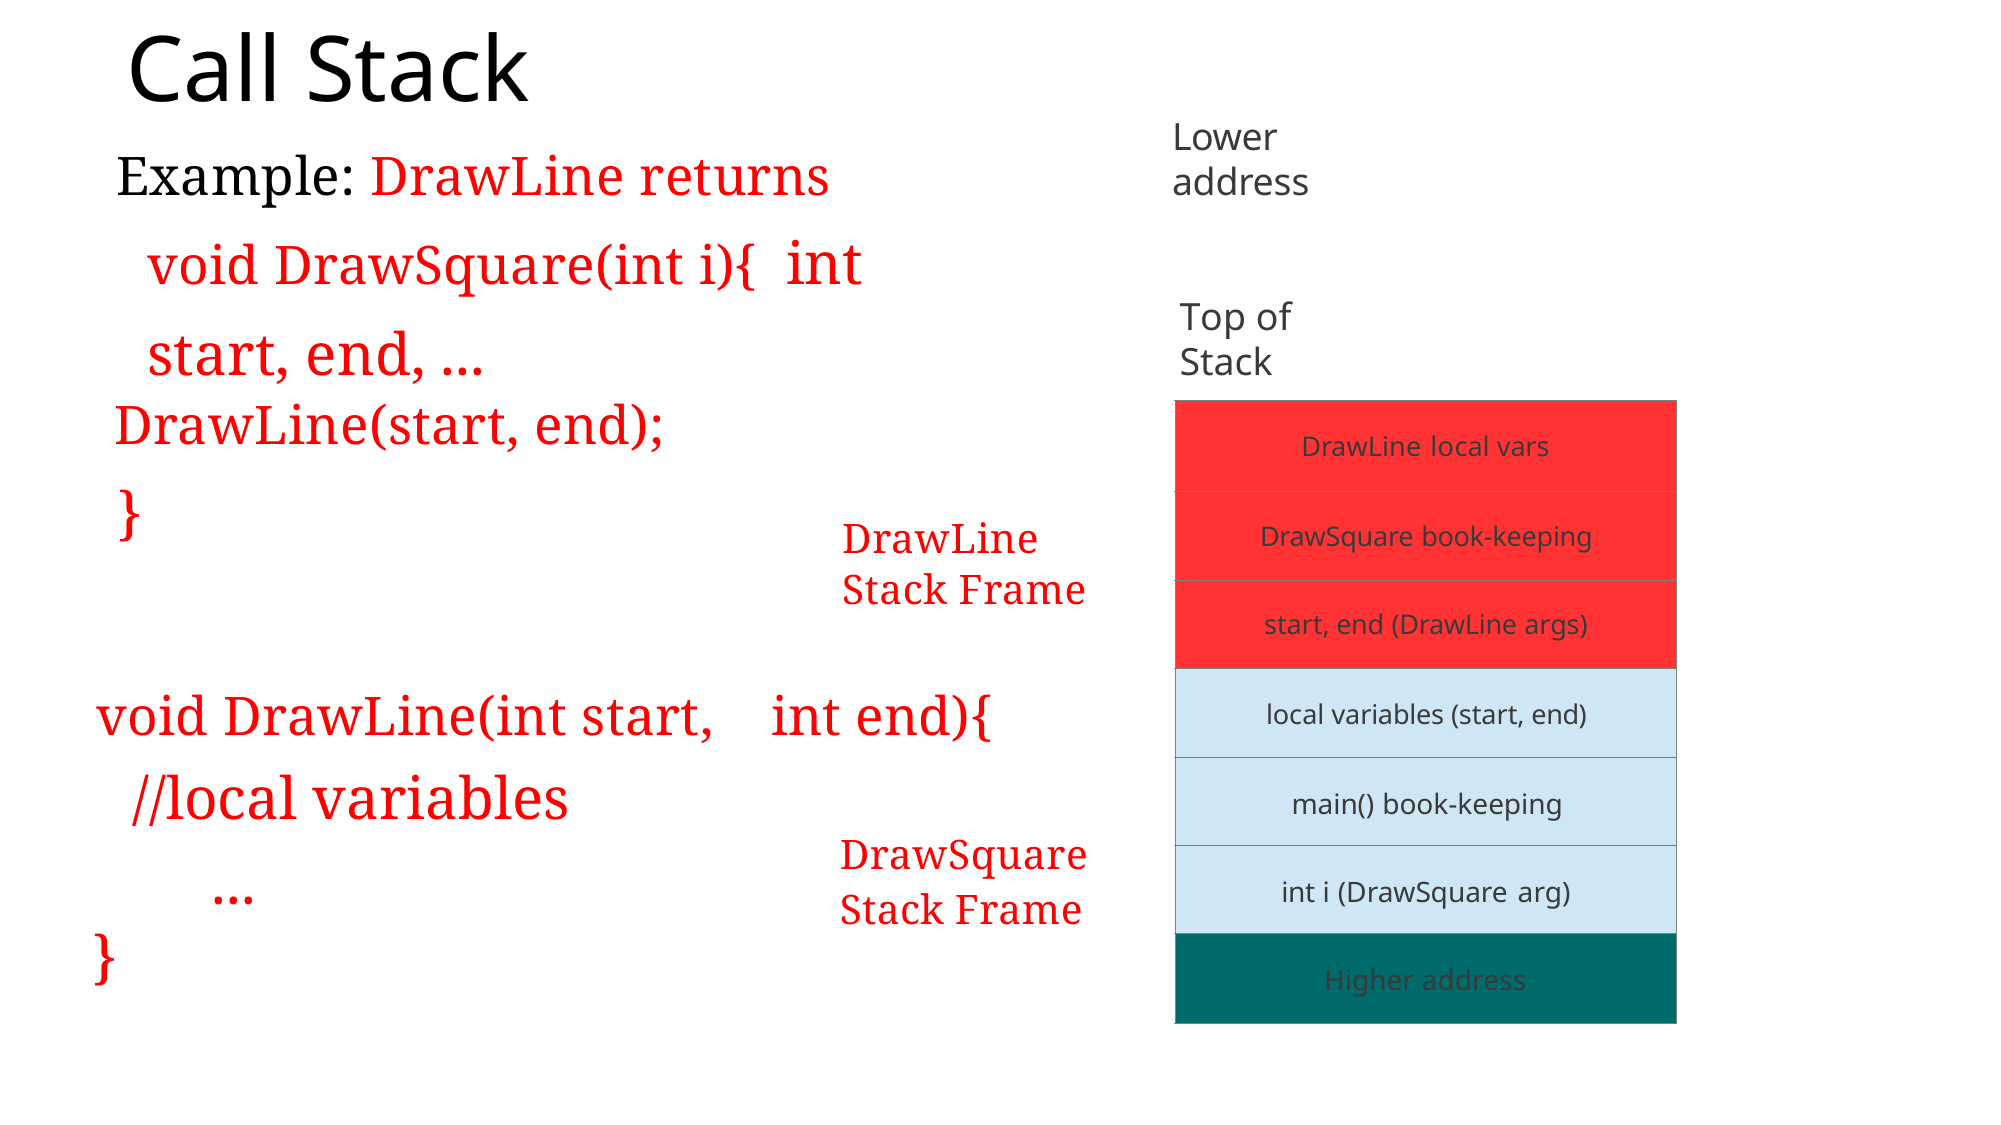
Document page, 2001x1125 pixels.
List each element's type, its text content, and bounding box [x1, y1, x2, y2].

table_cell int i (DrawSquare arg) [1176, 846, 1676, 933]
title Call Stack [124, 8, 826, 119]
table_header DrawLine local vars [1176, 401, 1676, 491]
text_box Example: DrawLine returns void DrawSquare(int i){ int start, end, ... DrawLine(start, end); } [114, 119, 900, 547]
table_cell Higher address [1176, 934, 1676, 1023]
text_box void DrawLine(int start, int end){ //local variables ... } [91, 622, 1126, 991]
text_box Lower address Top of Stack [1170, 89, 1341, 383]
table_cell start, end (DrawLine args) [1176, 581, 1676, 668]
text_box DrawLine Stack Frame [840, 509, 1141, 613]
table_cell DrawSquare book-keeping [1176, 492, 1676, 580]
text_box DrawSquare Stack Frame [825, 818, 1159, 976]
table_cell local variables (start, end) [1176, 669, 1676, 757]
table_cell main() book-keeping [1176, 758, 1676, 845]
